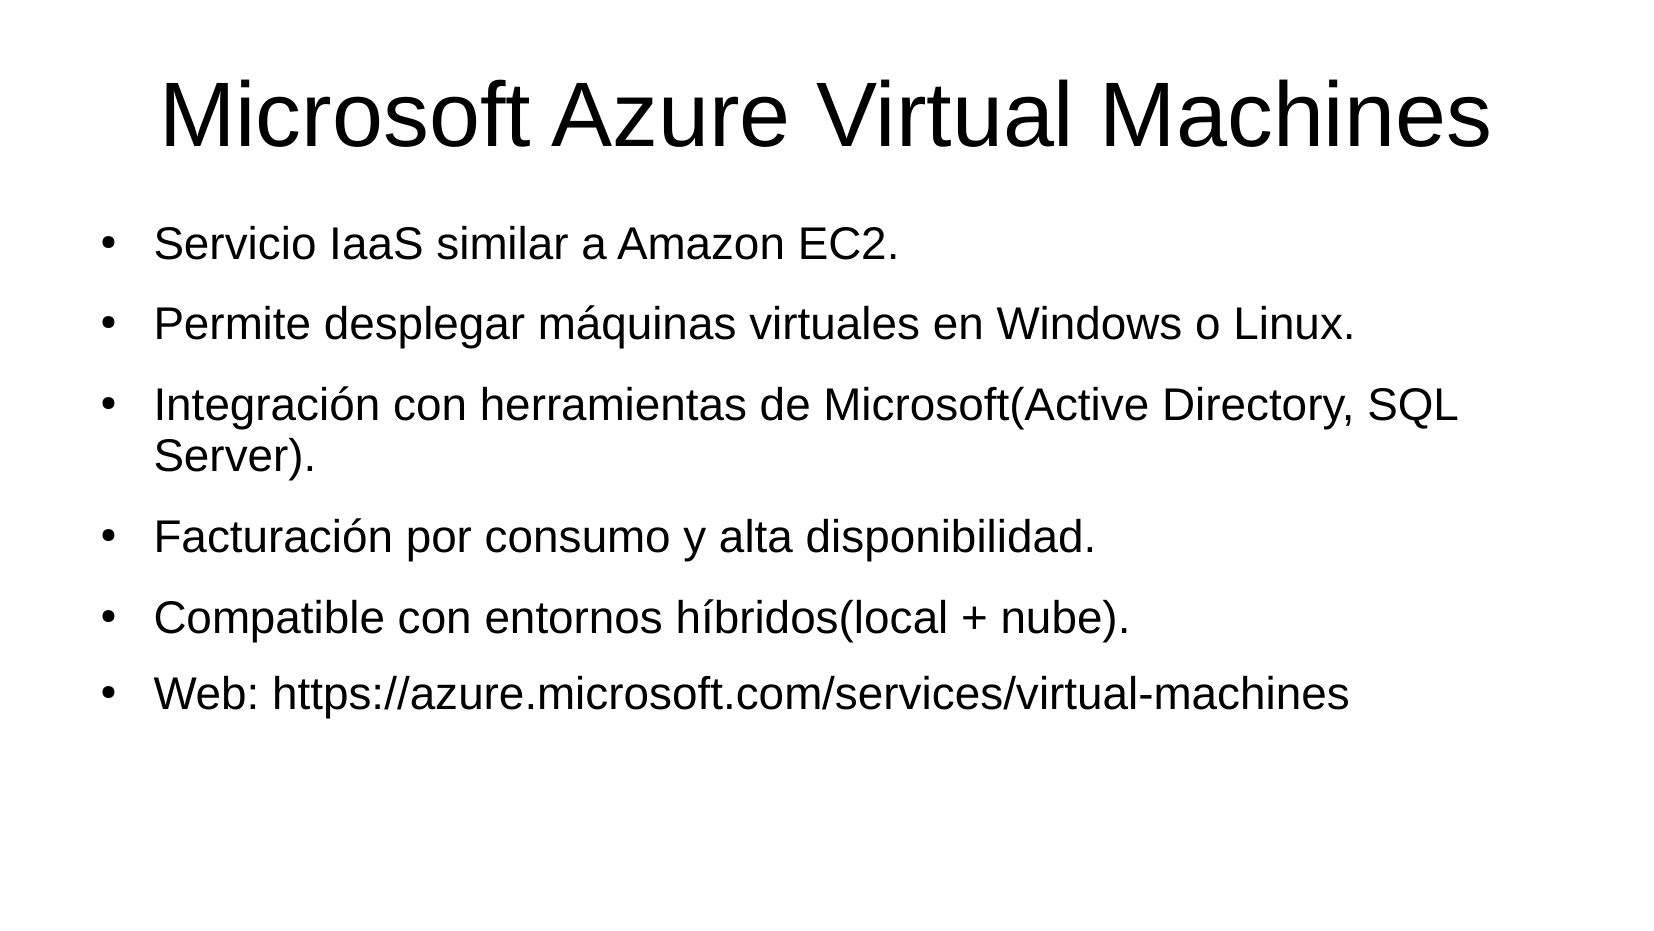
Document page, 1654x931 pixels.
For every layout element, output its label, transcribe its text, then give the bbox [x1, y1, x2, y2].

list Servicio IaaS similar a Amazon EC2. Permite desplegar máquinas virtuales en Windows o Linux. Integración con herramientas de Microsoft(Active Directory, SQL Server). Facturación por consumo y alta disponibilidad. Compatible con entornos híbridos(local + nube). Web: https://azure.microsoft.com/services/virtual-machines [82, 217, 1571, 758]
title Microsoft Azure Virtual Machines [82, 37, 1571, 193]
